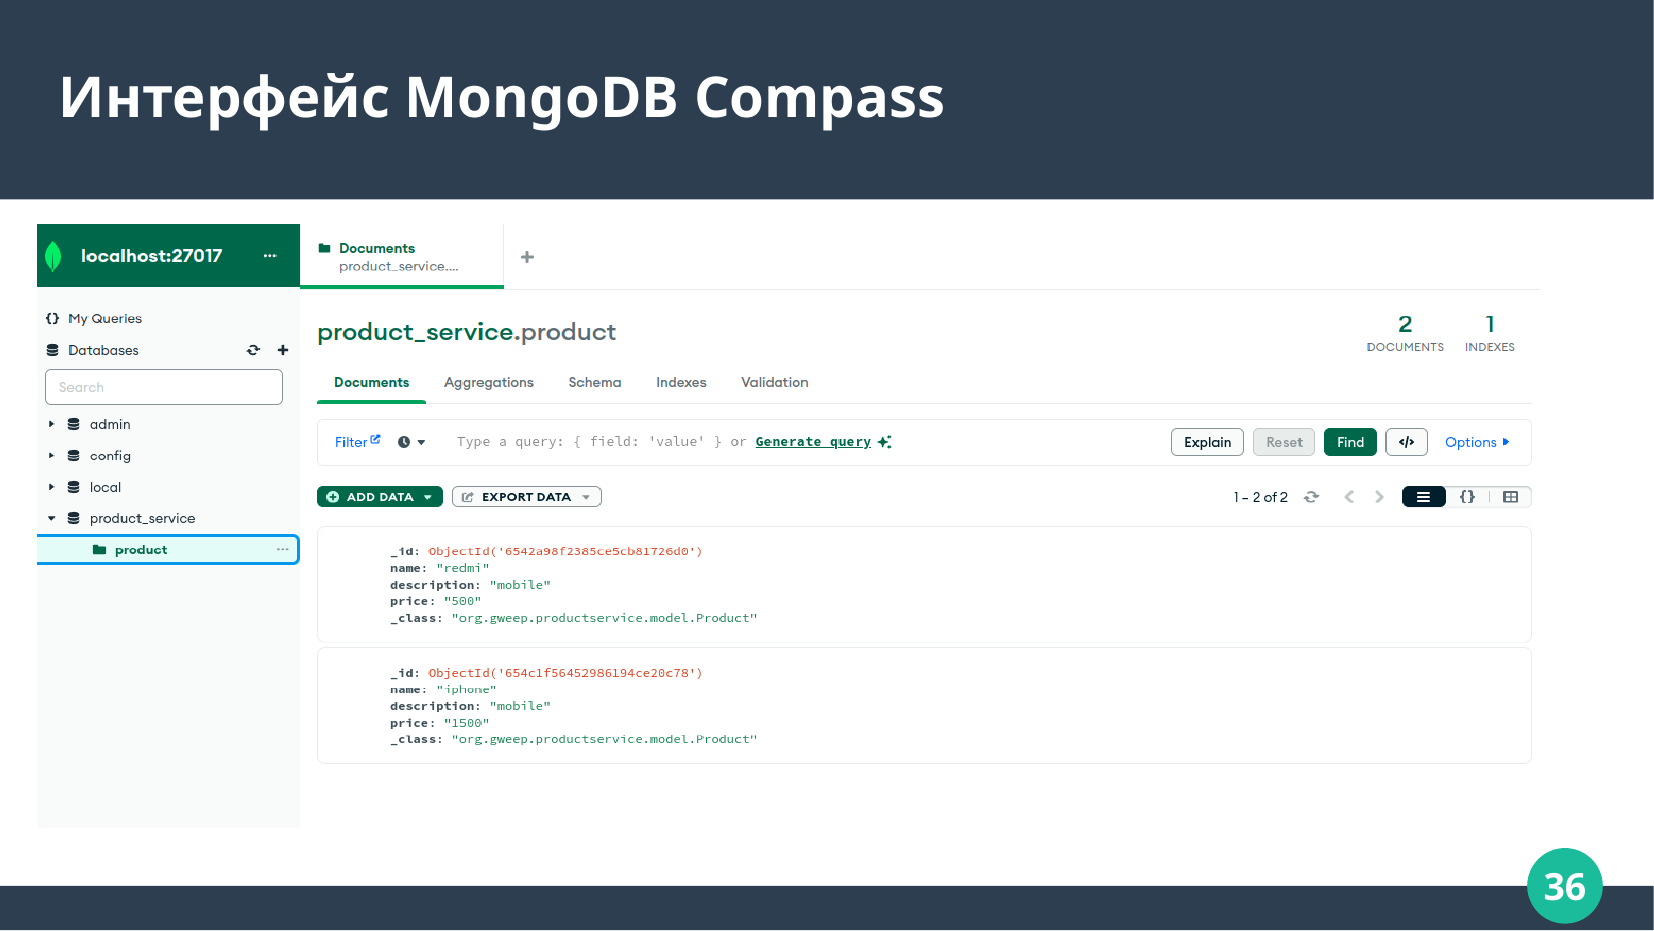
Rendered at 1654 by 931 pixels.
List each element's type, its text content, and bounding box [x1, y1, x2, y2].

picture [37, 224, 1540, 828]
title Интерфейс MongoDB Compass [59, 37, 1595, 155]
